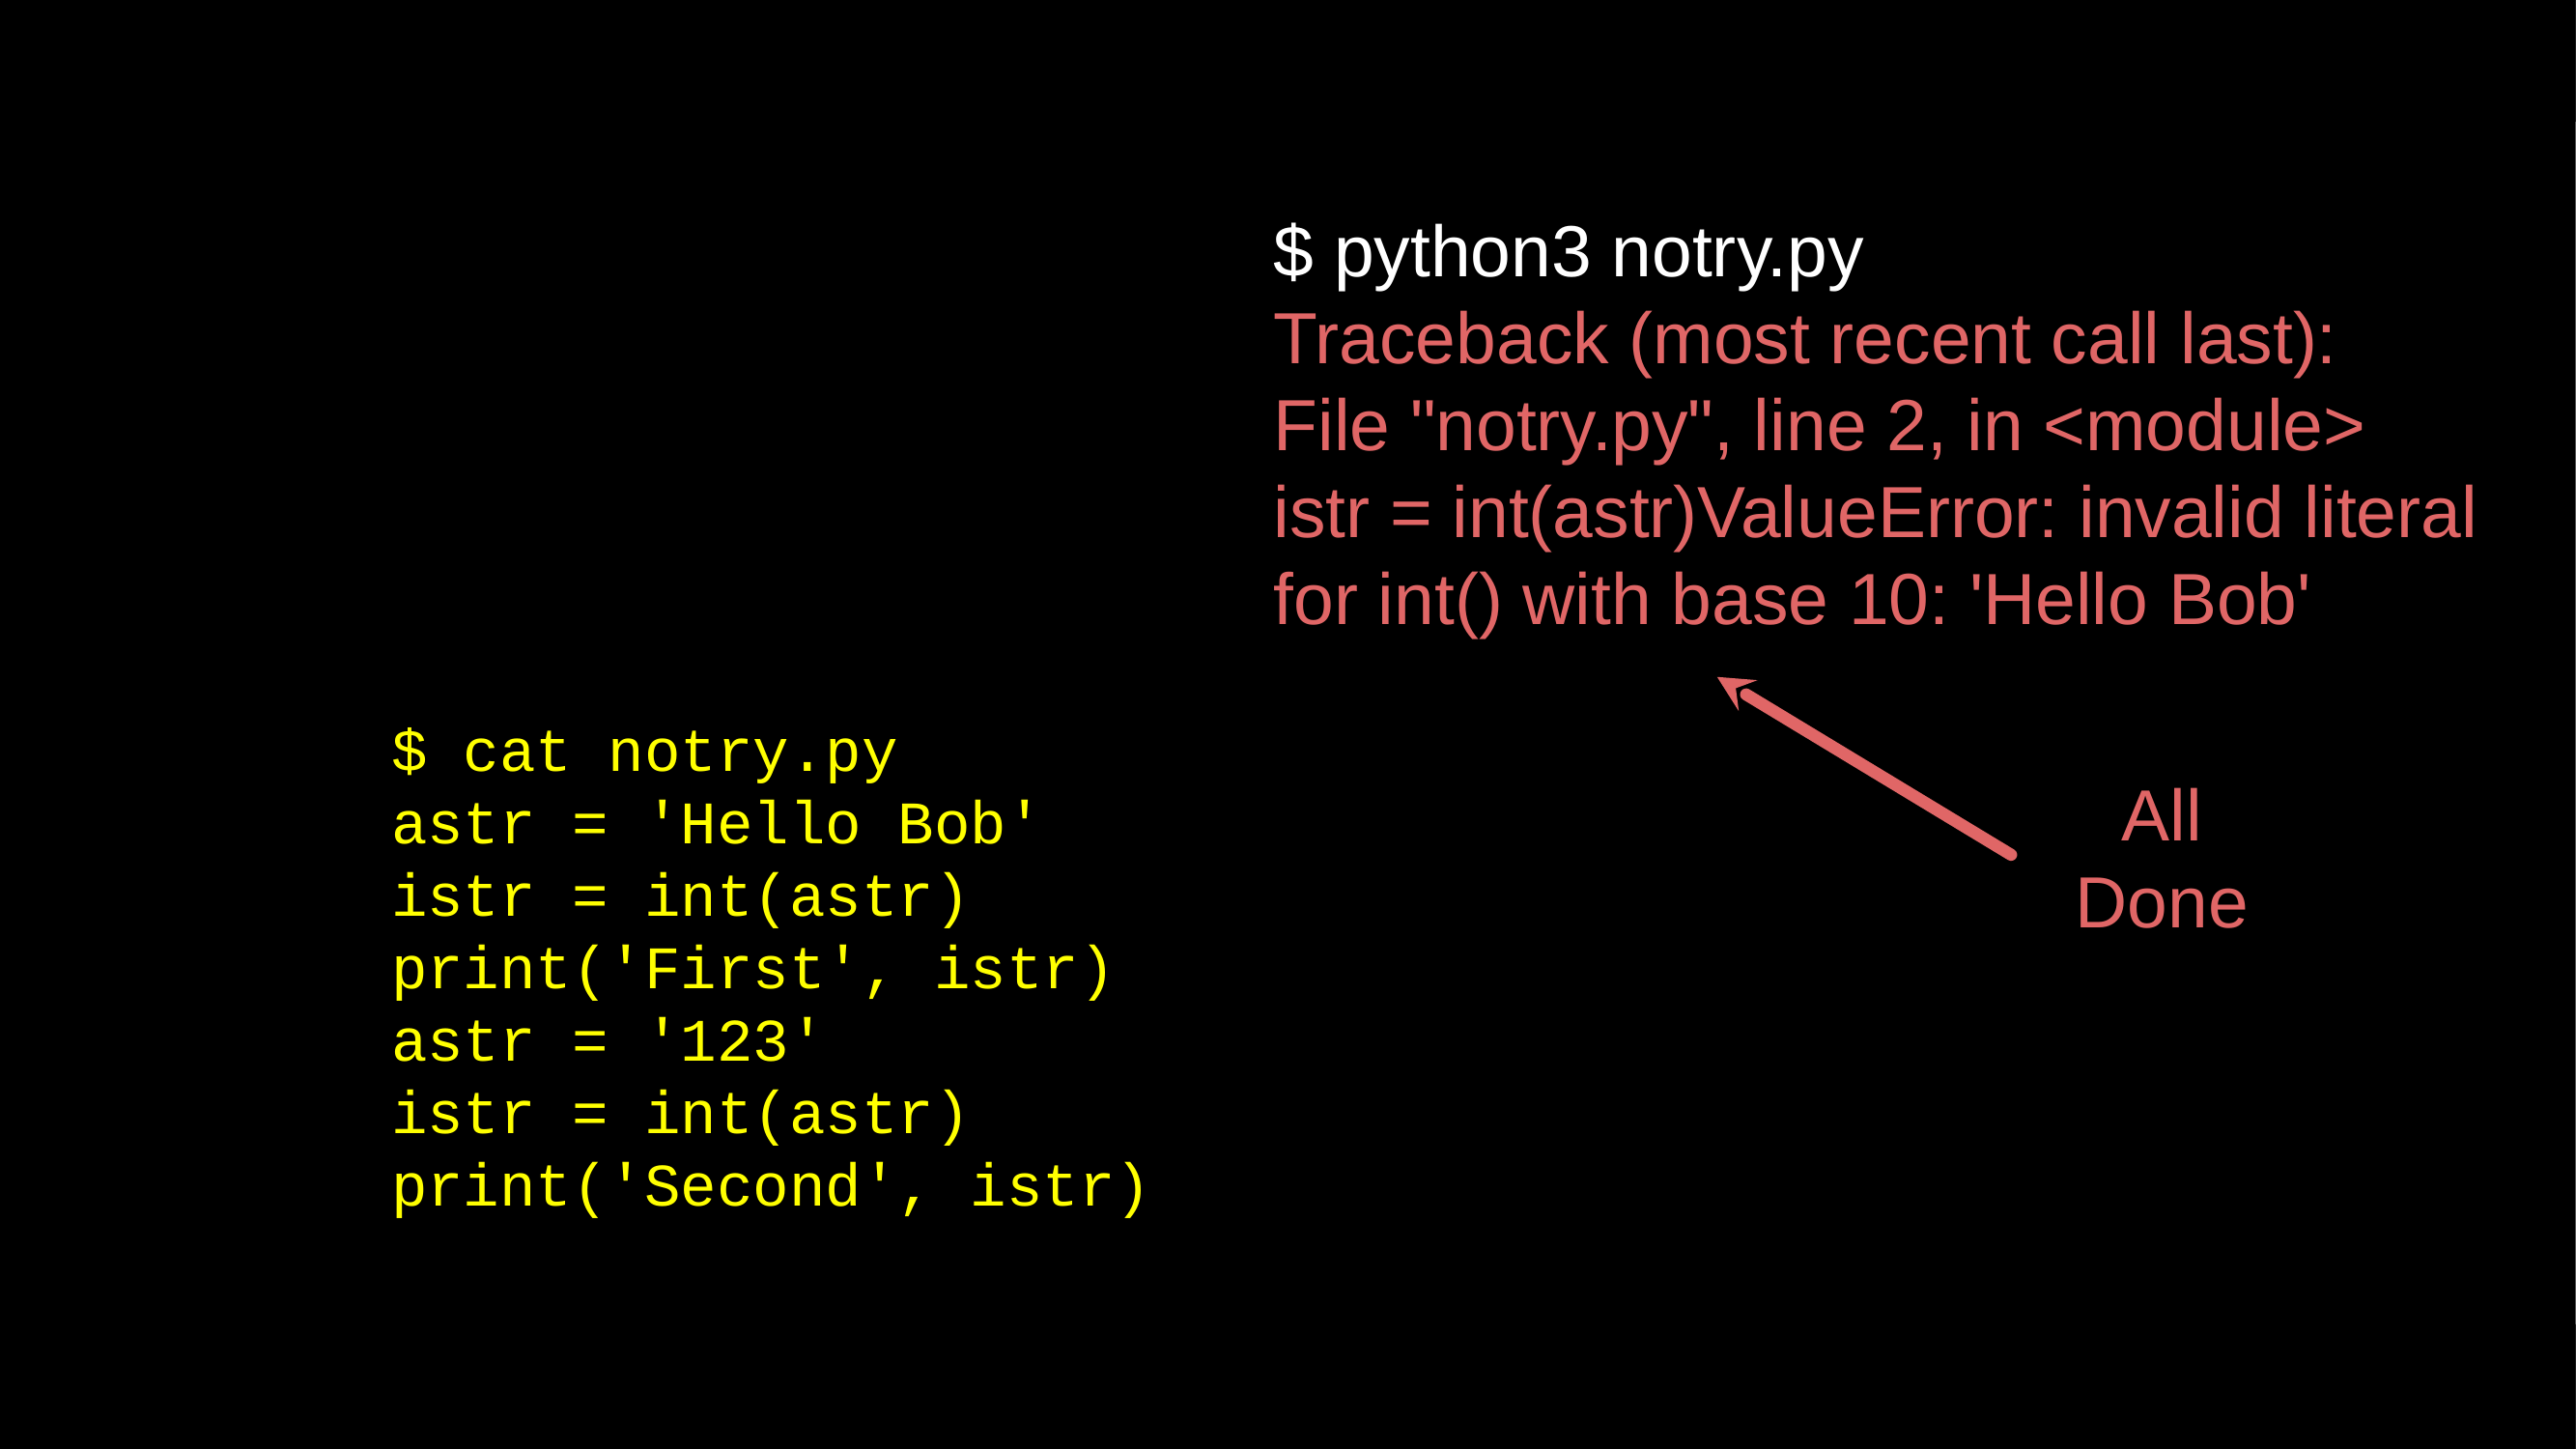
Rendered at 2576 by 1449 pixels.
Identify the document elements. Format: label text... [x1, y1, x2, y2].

text_box $ python3 notry.py Traceback (most recent call last): File "notry.py", line 2, in <module> istr = int(astr)ValueError: invalid literal for int() with base 10: 'Hello Bob' [1273, 165, 2488, 677]
text_box $ cat notry.py astr = 'Hello Bob' istr = int(astr) print('First', istr) astr = '123' istr = int(astr) print('Second', istr) [390, 657, 1209, 1272]
text_box All Done [2011, 764, 2313, 946]
